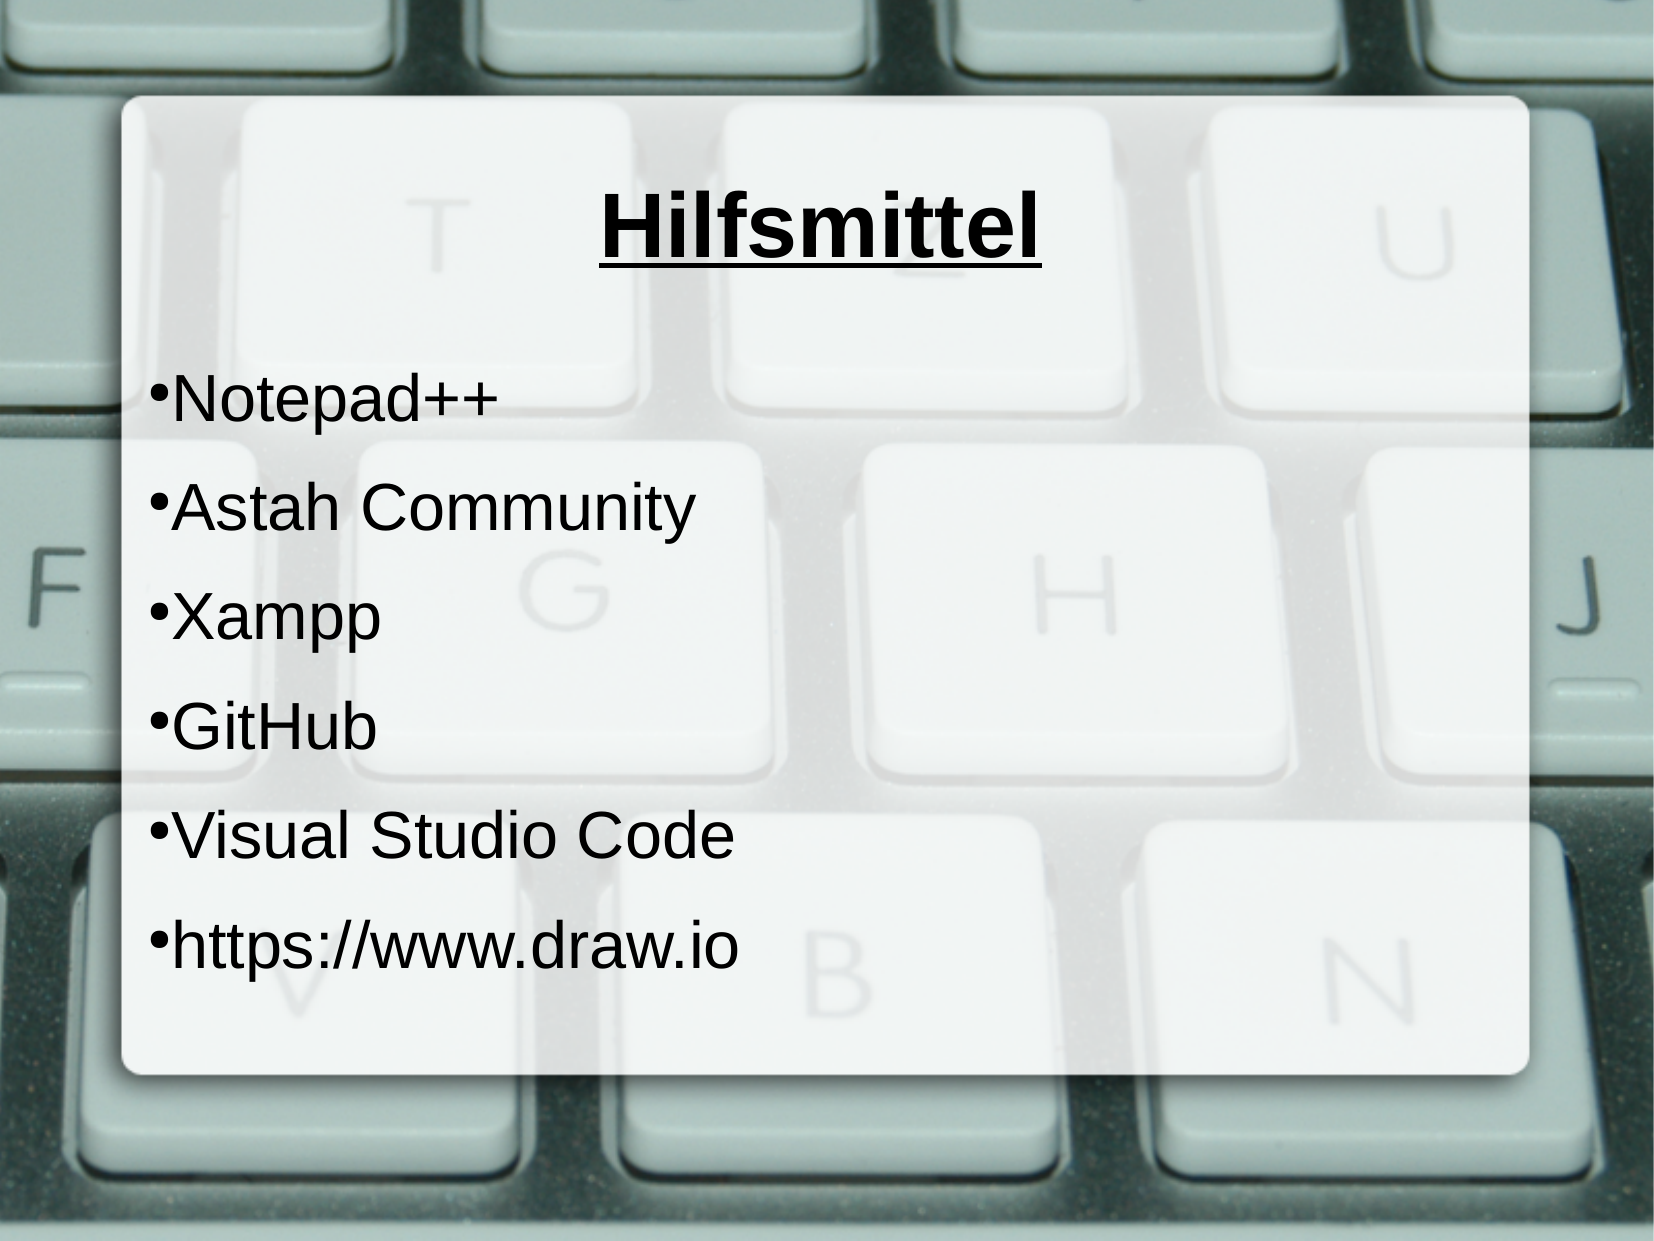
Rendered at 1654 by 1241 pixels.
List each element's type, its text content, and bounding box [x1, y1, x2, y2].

picture [0, 0, 1654, 1241]
list Notepad++ Astah Community Xampp GitHub Visual Studio Code https://www.draw.io [147, 354, 1506, 1063]
title Hilfsmittel [135, 117, 1506, 325]
